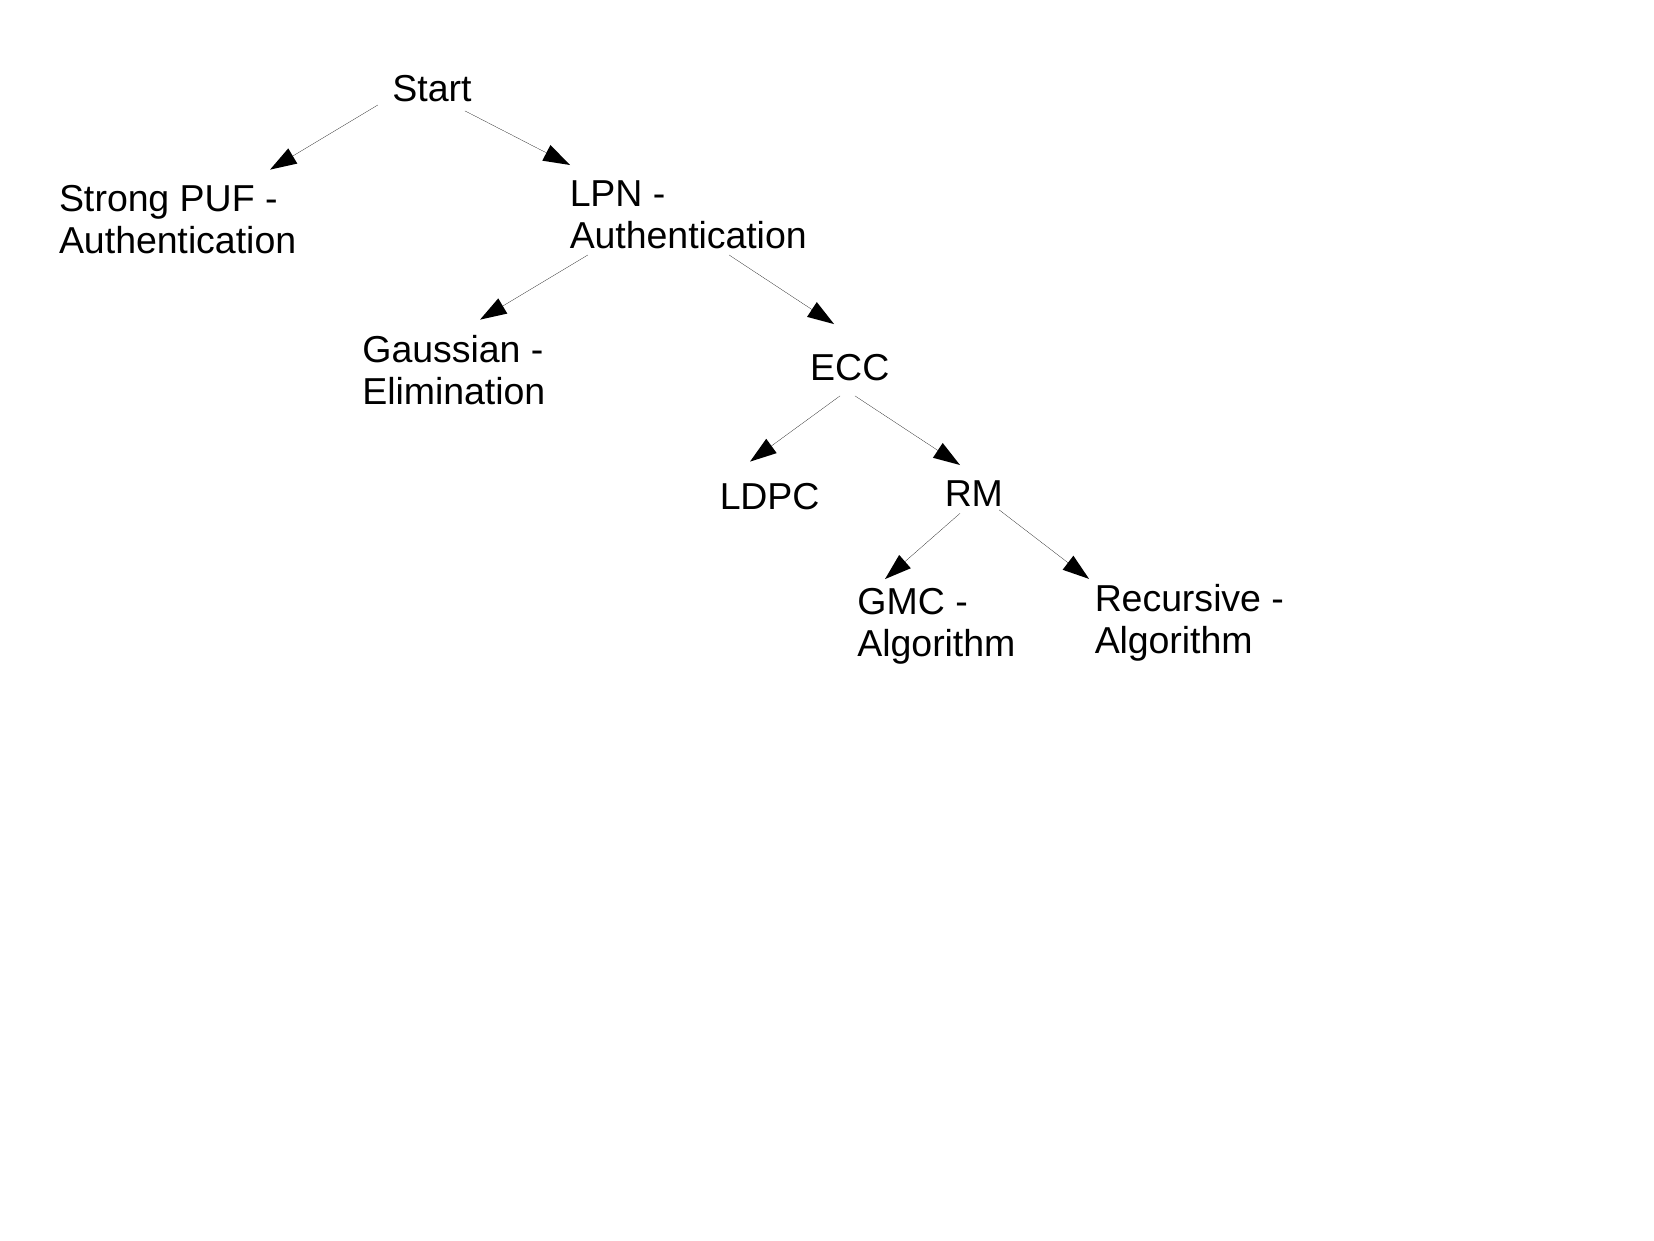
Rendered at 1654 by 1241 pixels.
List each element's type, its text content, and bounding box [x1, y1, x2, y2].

text_box Strong PUF - Authentication [44, 169, 315, 269]
text_box Start [377, 60, 498, 117]
text_box RM [930, 465, 1066, 526]
text_box LDPC [705, 468, 841, 565]
text_box GMC - Algorithm [842, 573, 1038, 672]
text_box Gaussian - Elimination [347, 321, 571, 421]
text_box Recursive - Algorithm [1080, 570, 1306, 670]
text_box ECC [795, 339, 928, 404]
text_box LPN - Authentication [555, 165, 826, 264]
